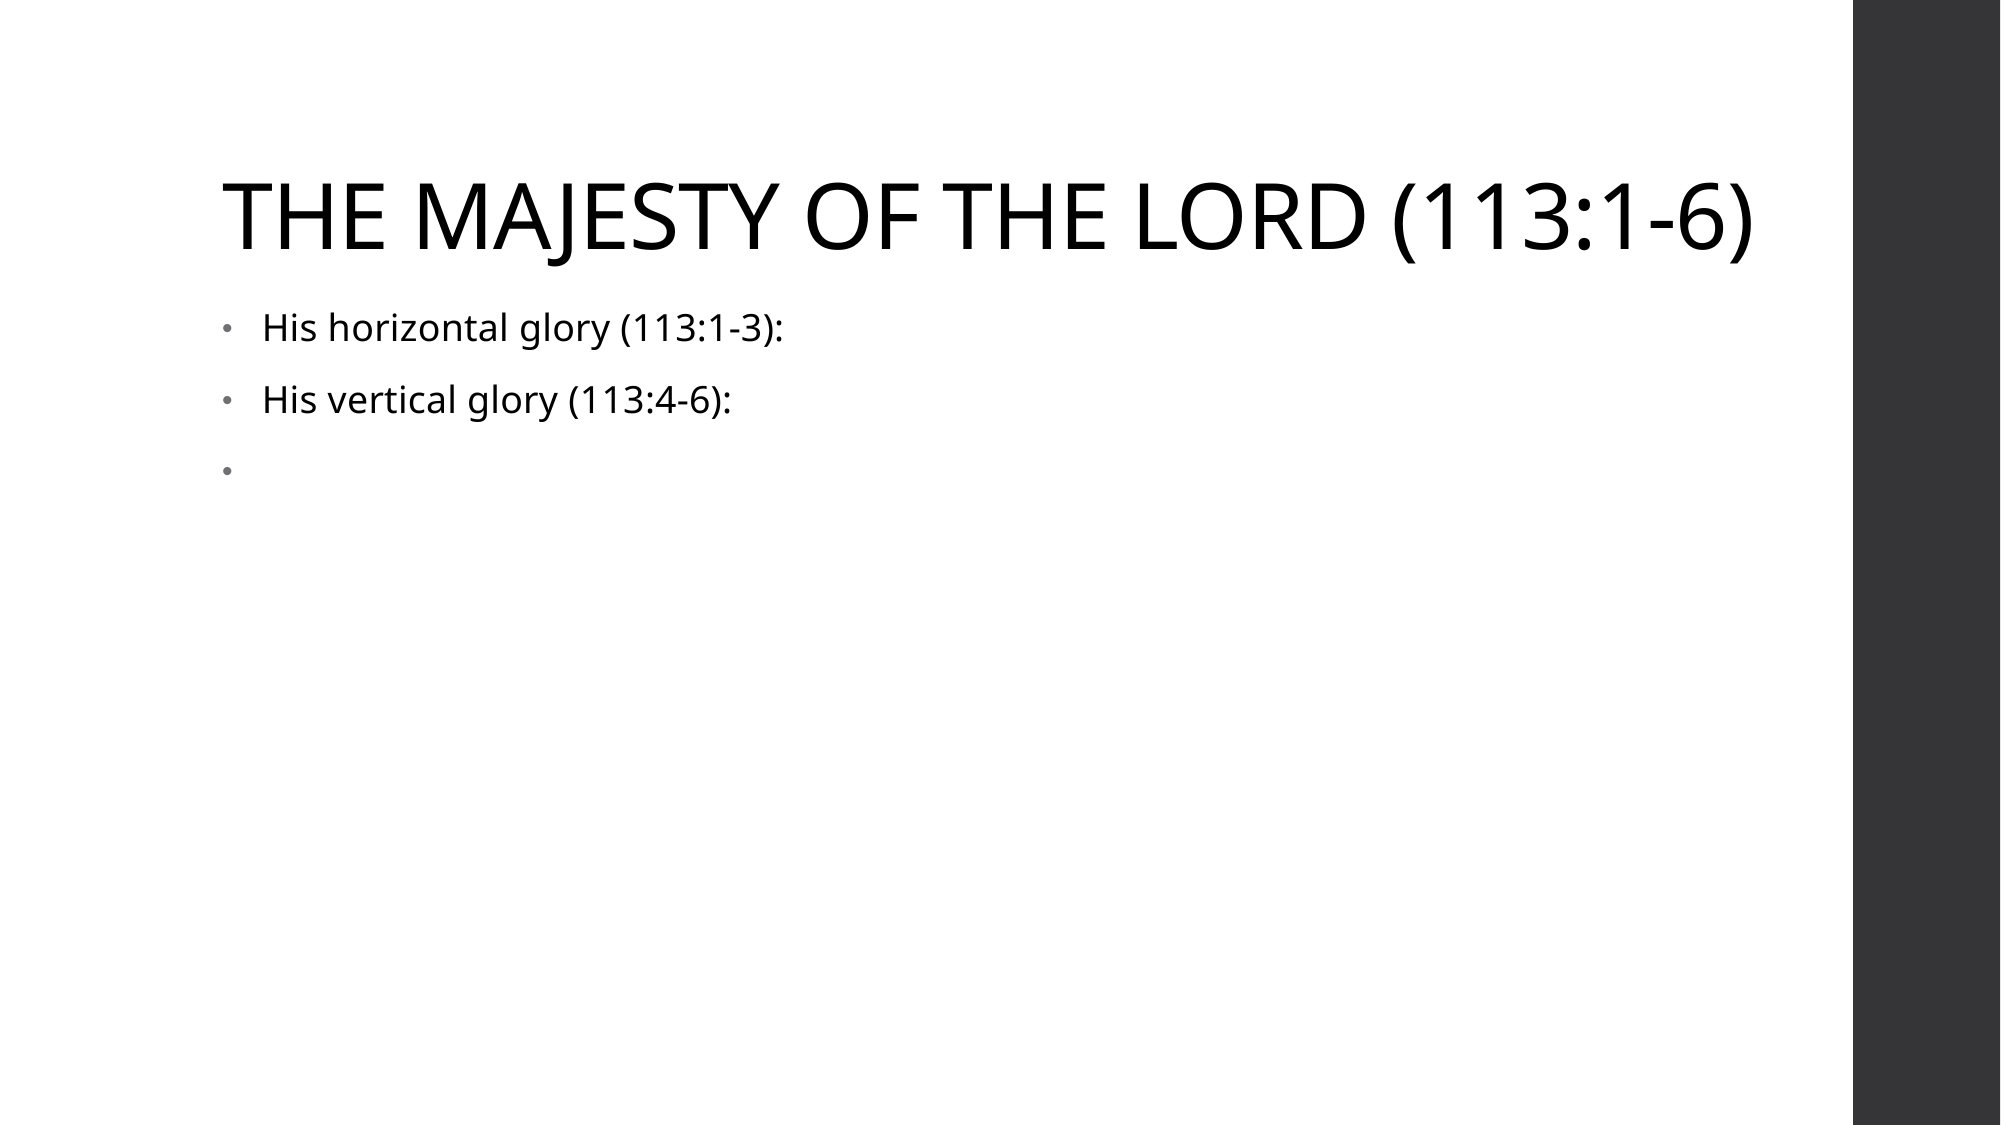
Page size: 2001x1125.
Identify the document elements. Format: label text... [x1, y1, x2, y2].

list His horizontal glory (113:1-3): His vertical glory (113:4-6): [206, 299, 1617, 1014]
title THE MAJESTY OF THE LORD (113:1-6) [206, 60, 1797, 278]
